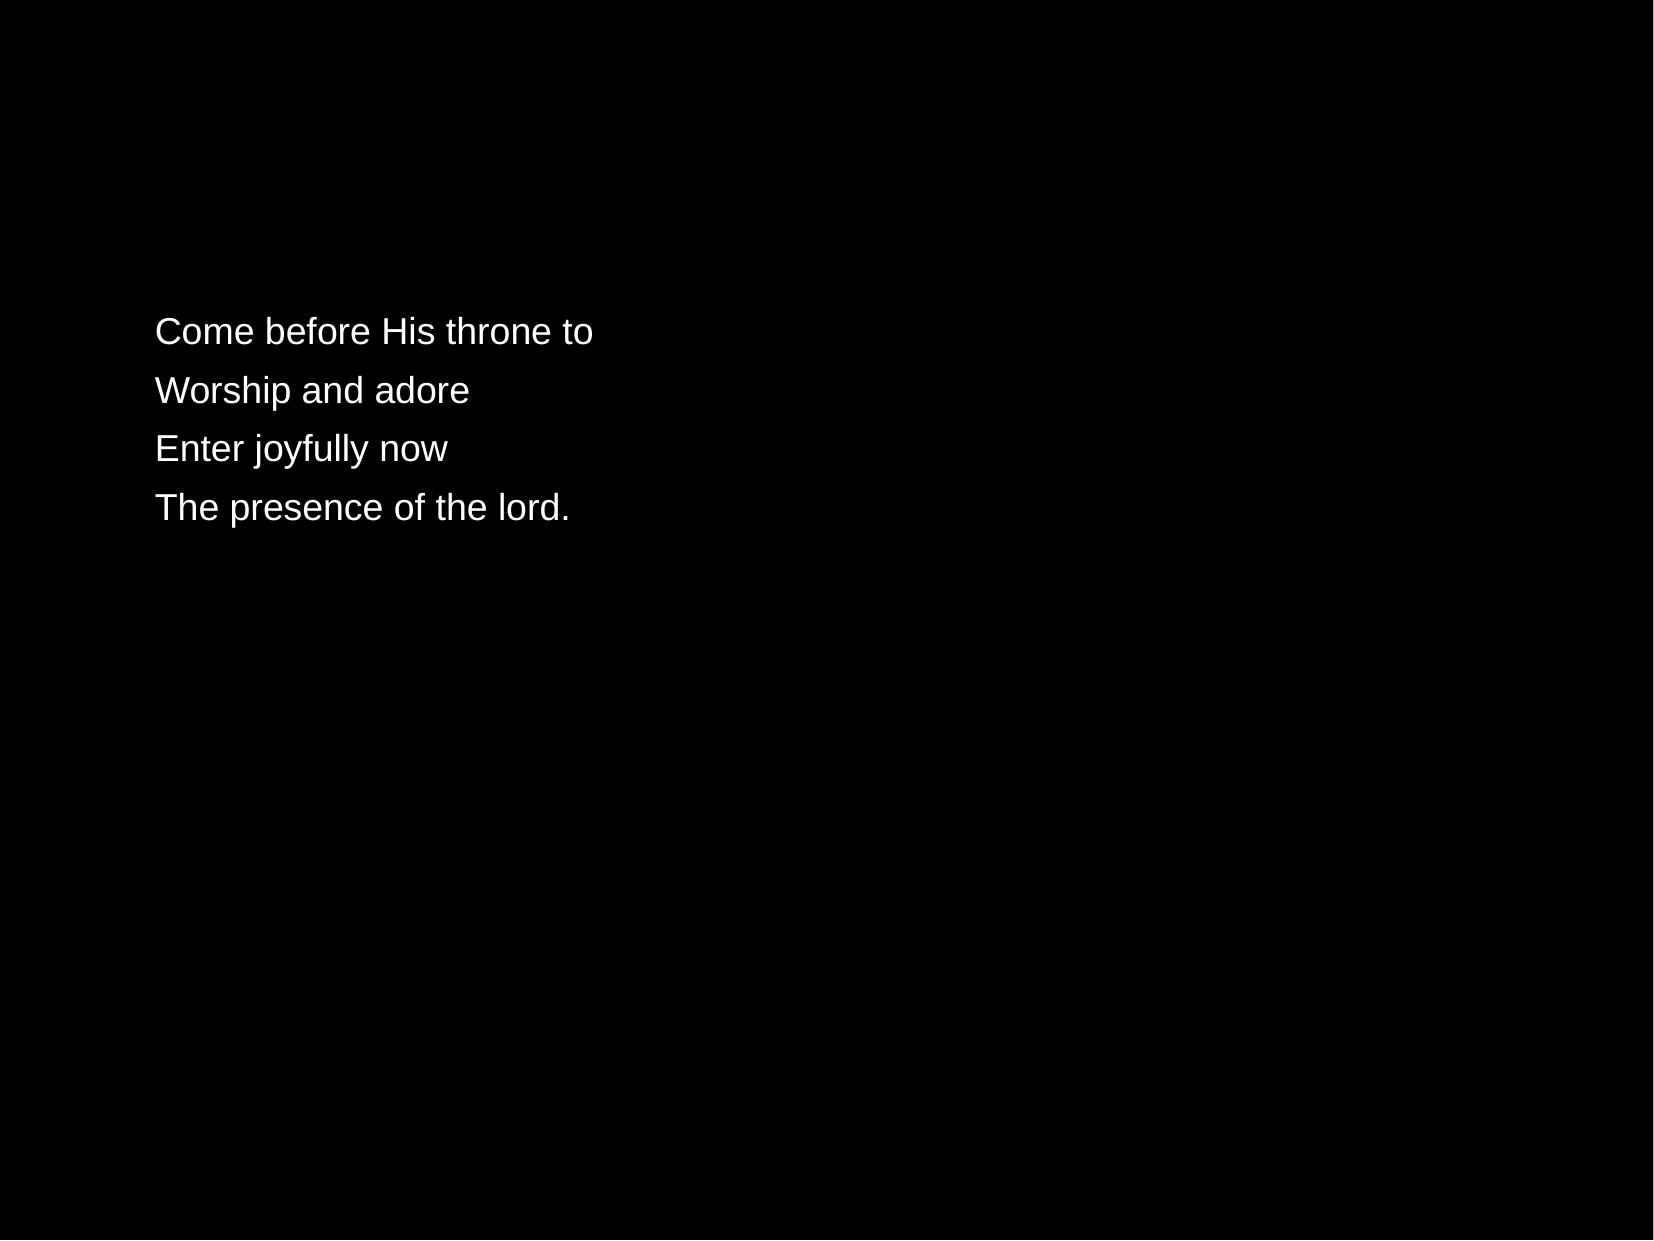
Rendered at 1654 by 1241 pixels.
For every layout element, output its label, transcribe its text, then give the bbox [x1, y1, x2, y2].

list Come before His throne to Worship and adore Enter joyfully now The presence of the lord. [68, 303, 1558, 1122]
